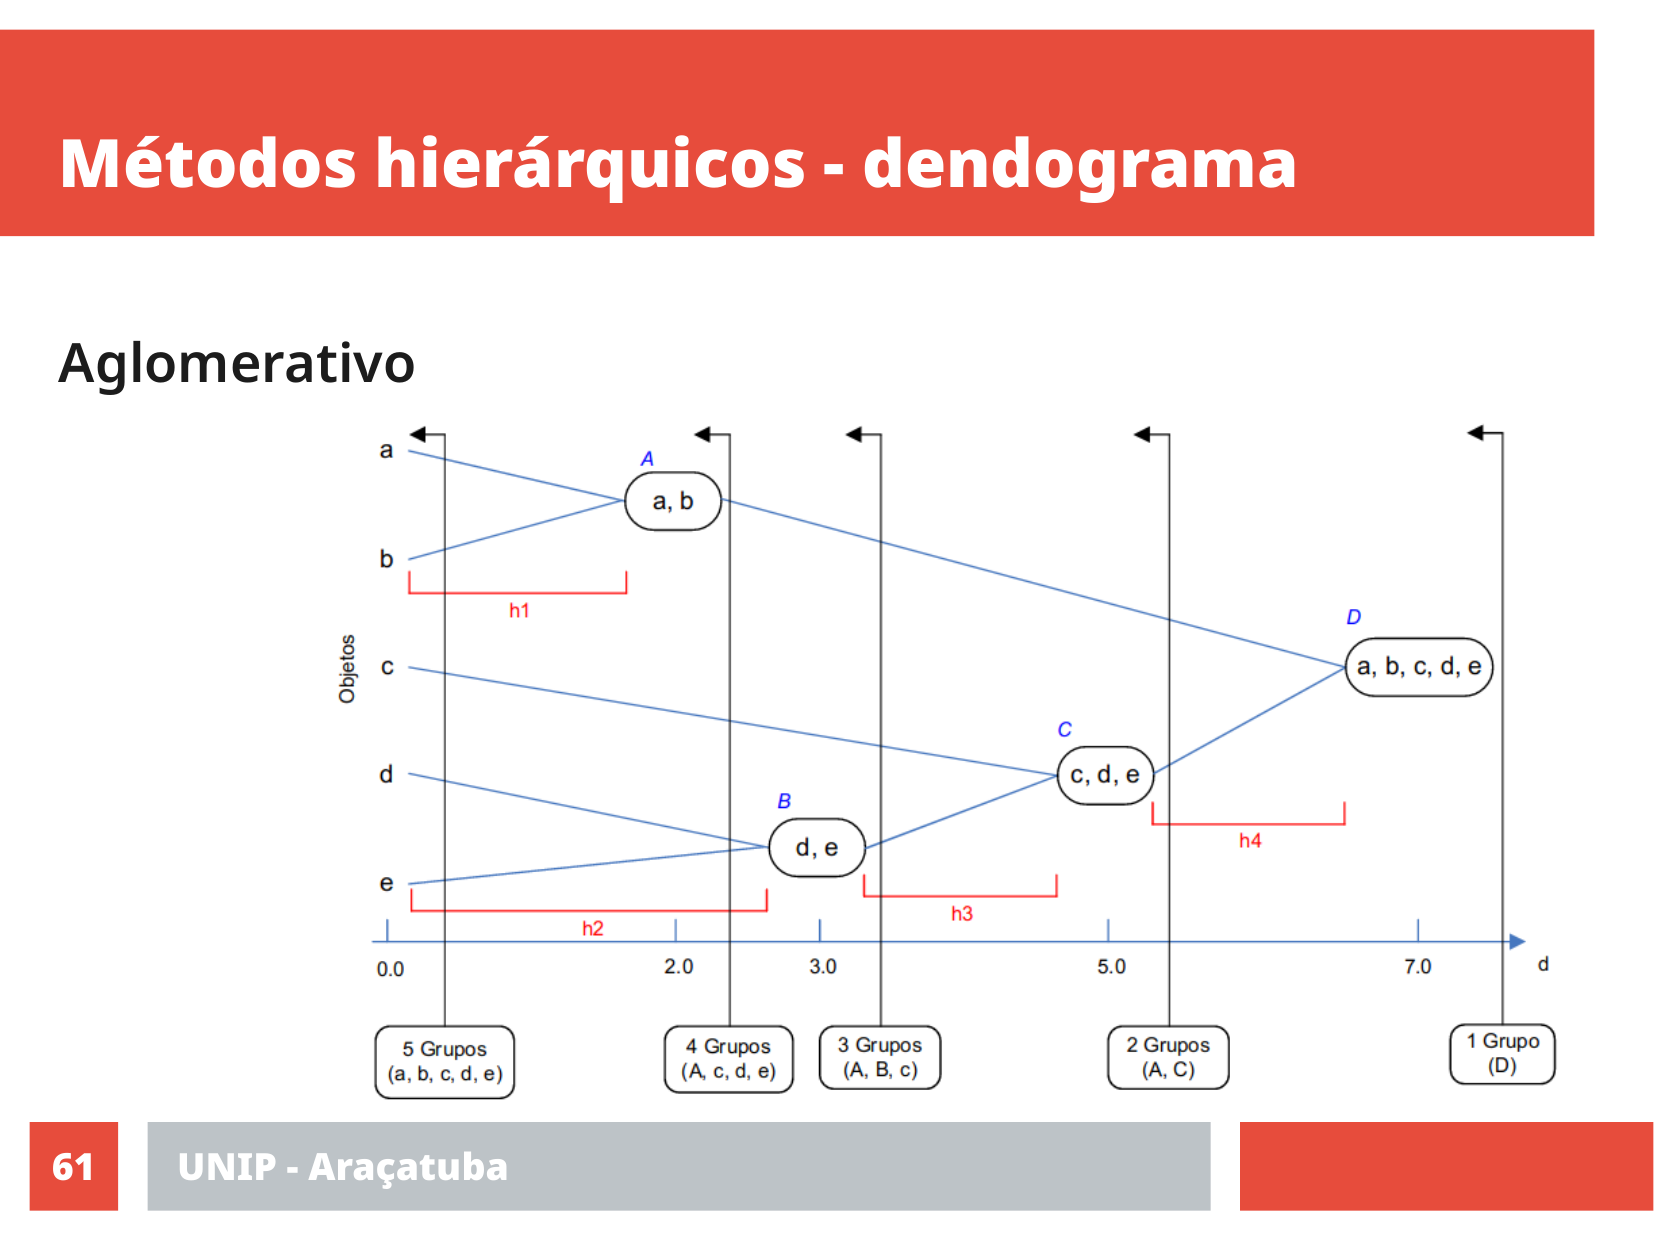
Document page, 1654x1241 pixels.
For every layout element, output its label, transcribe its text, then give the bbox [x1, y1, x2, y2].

title Métodos hierárquicos - dendograma [59, 59, 1595, 207]
picture [281, 401, 1576, 1117]
list Aglomerativo [59, 324, 1565, 1093]
